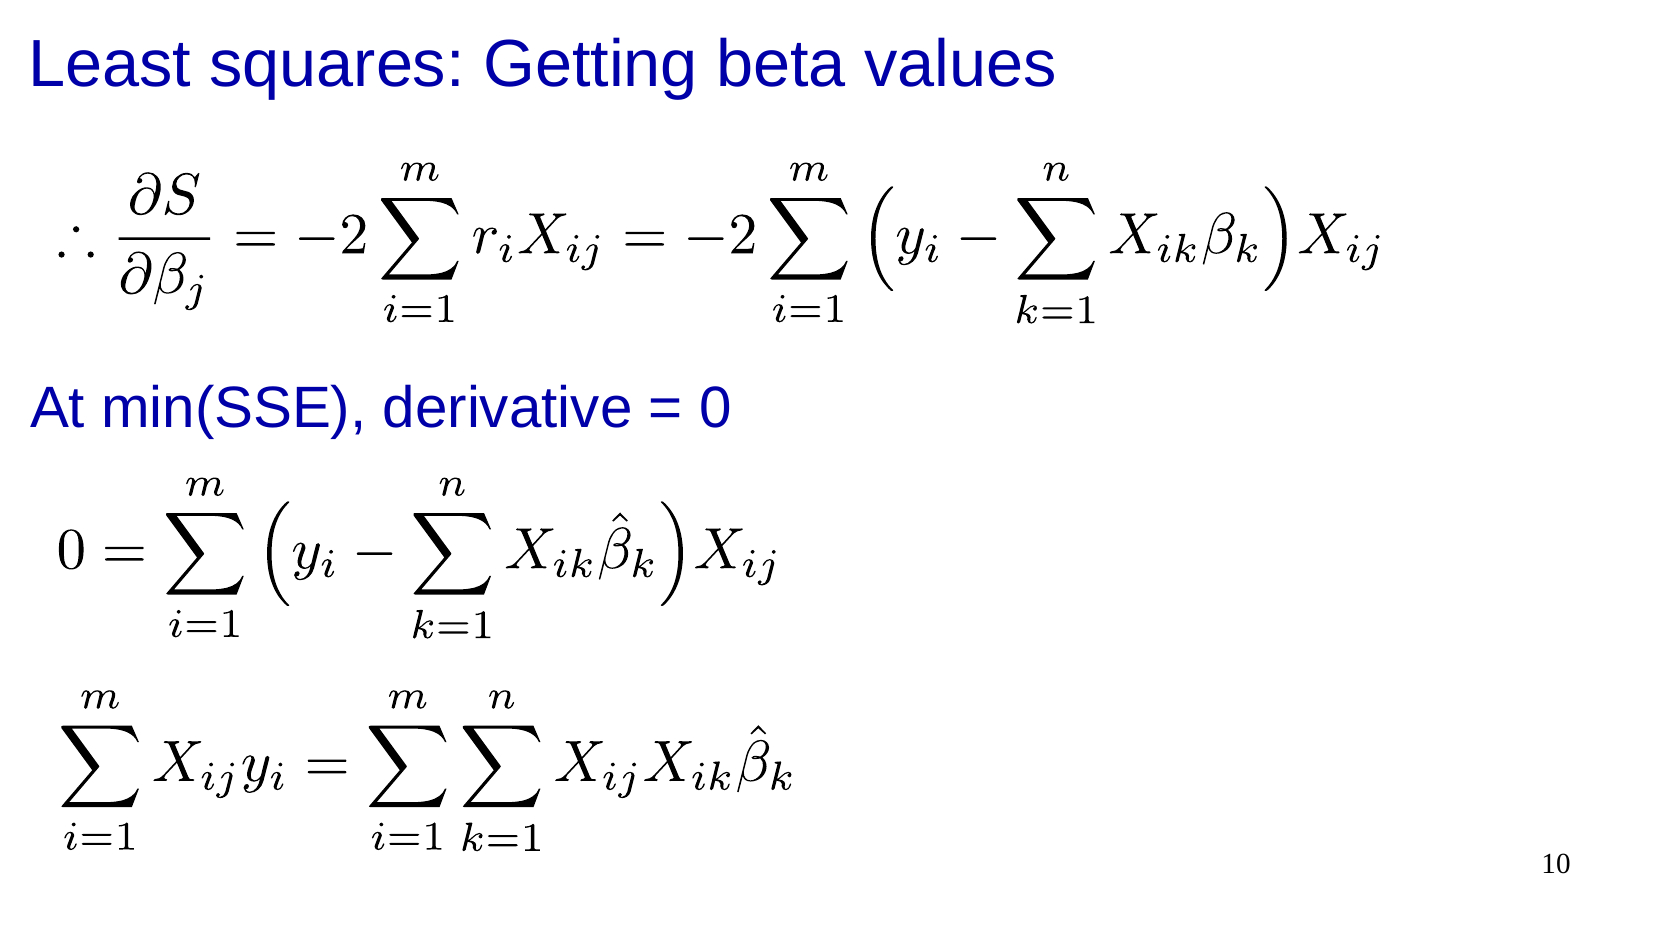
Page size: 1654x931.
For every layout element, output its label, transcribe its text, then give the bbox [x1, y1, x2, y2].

text_box [56, 162, 1384, 324]
text_box [56, 477, 780, 639]
text_box [58, 690, 794, 852]
title Least squares: Getting beta values [28, 21, 1626, 106]
list At min(SSE), derivative = 0 [30, 375, 1645, 466]
